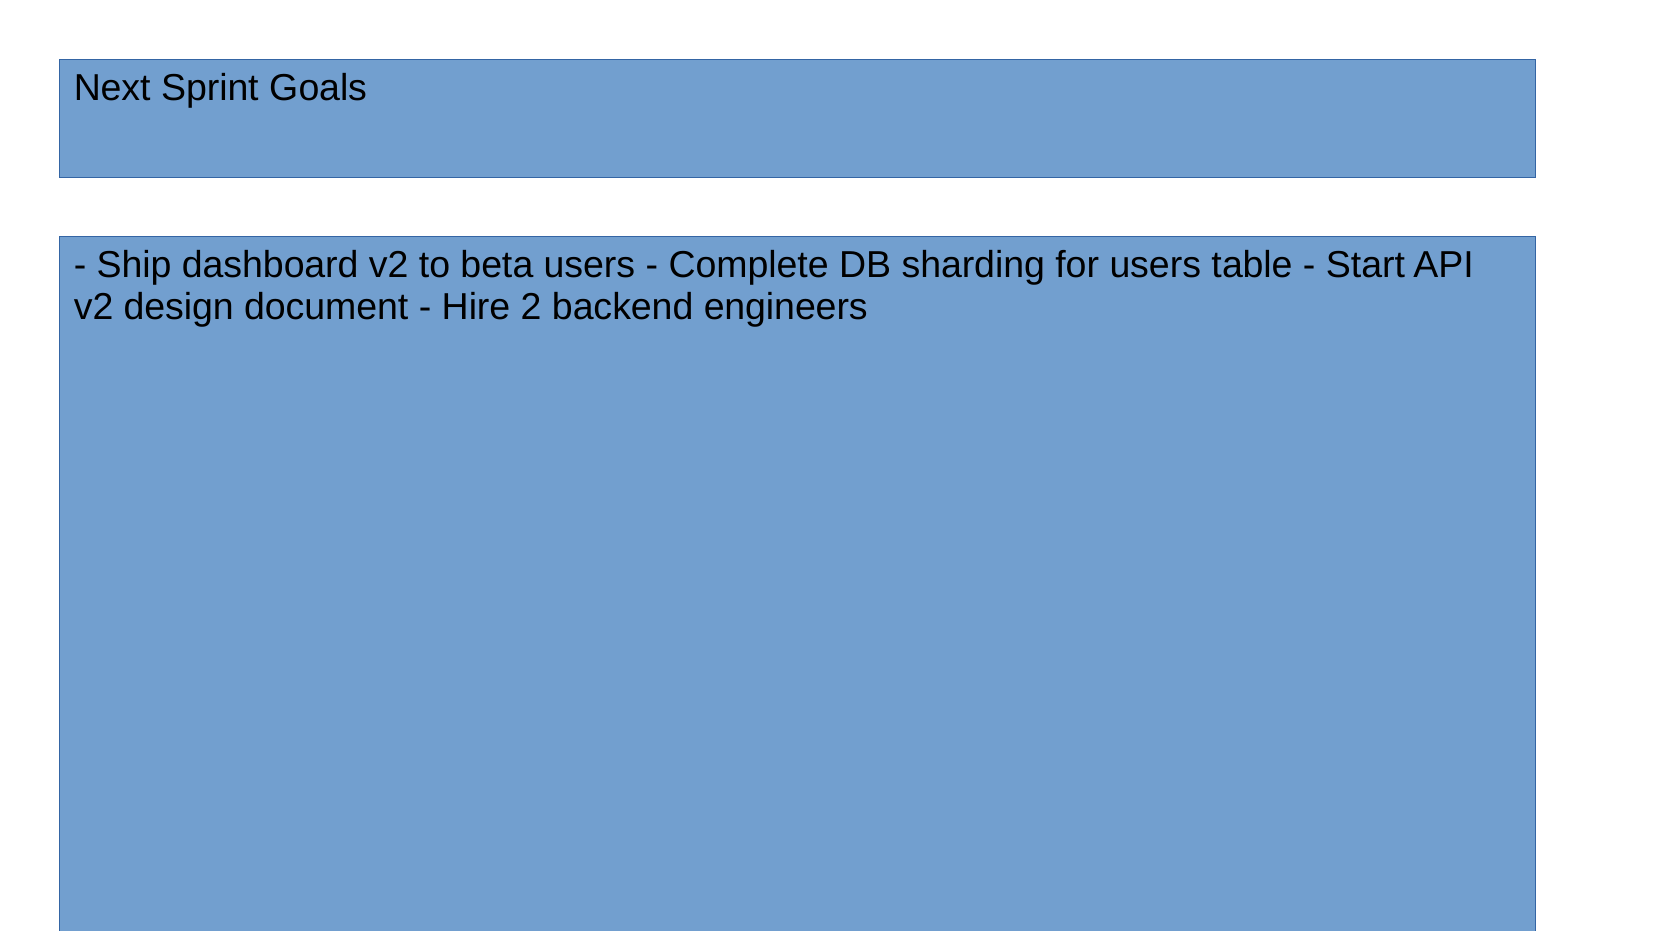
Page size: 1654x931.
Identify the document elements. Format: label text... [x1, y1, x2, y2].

text_box Next Sprint Goals [59, 59, 1536, 178]
text_box - Ship dashboard v2 to beta users - Complete DB sharding for users table - Start API v2 design document - Hire 2 backend engineers [59, 236, 1536, 931]
